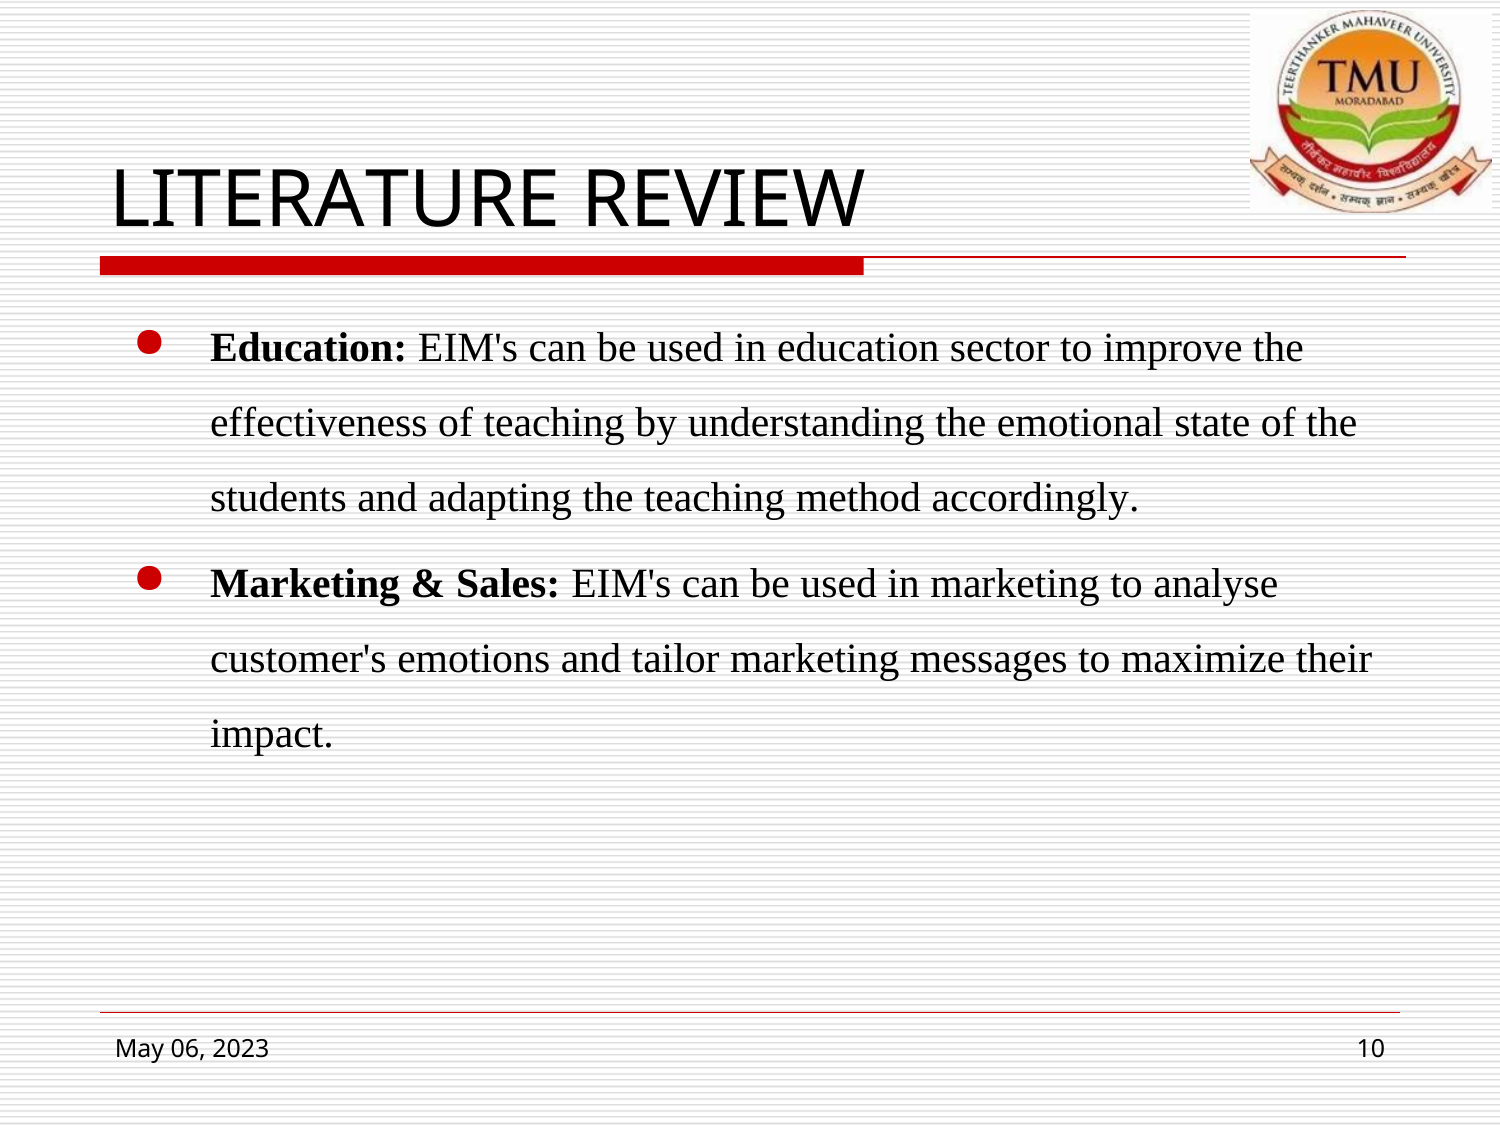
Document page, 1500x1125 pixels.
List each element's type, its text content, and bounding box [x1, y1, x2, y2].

title LITERATURE REVIEW [94, 50, 1407, 250]
picture [0, 0, 1500, 1125]
text_box <number> [1074, 1024, 1401, 1103]
text_box May 06, 2023 [99, 1024, 426, 1103]
list Education: EIM's can be used in education sector to improve the effectiveness of teaching by understanding the emotional state of the students and adapting the teaching method accordingly. Marketing & Sales: EIM's can be used in marketing to analyse customer's emotions and tailor marketing messages to maximize their impact. [117, 287, 1426, 1038]
